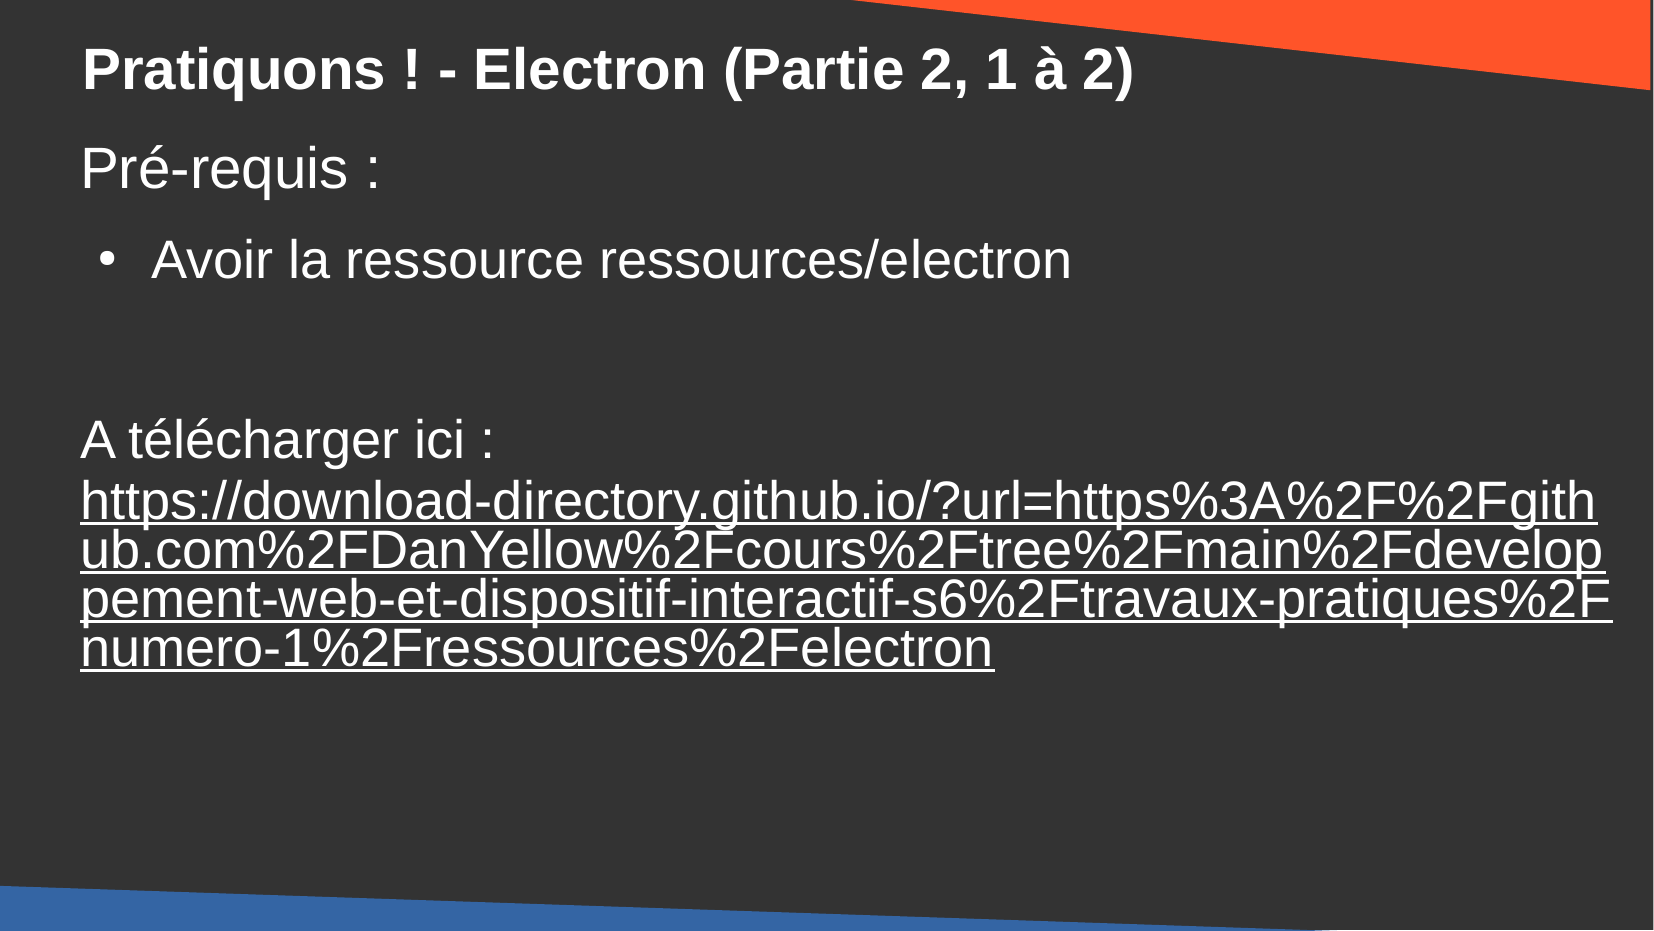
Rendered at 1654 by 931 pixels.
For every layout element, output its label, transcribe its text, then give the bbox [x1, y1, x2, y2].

text_box [851, 0, 1651, 91]
list Pré-requis : Avoir la ressource ressources/electron A télécharger ici : https://download-directory.github.io/?url=https%3A%2F%2Fgithub.com%2FDanYellow%2Fcours%2Ftree%2Fmain%2Fdeveloppement-web-et-dispositif-interactif-s6%2Ftravaux-pratiques%2Fnumero-1%2Fressources%2Felectron [80, 135, 1620, 721]
title Pratiquons ! - Electron (Partie 2, 1 à 2) [82, 37, 1571, 114]
text_box [0, 885, 1337, 931]
